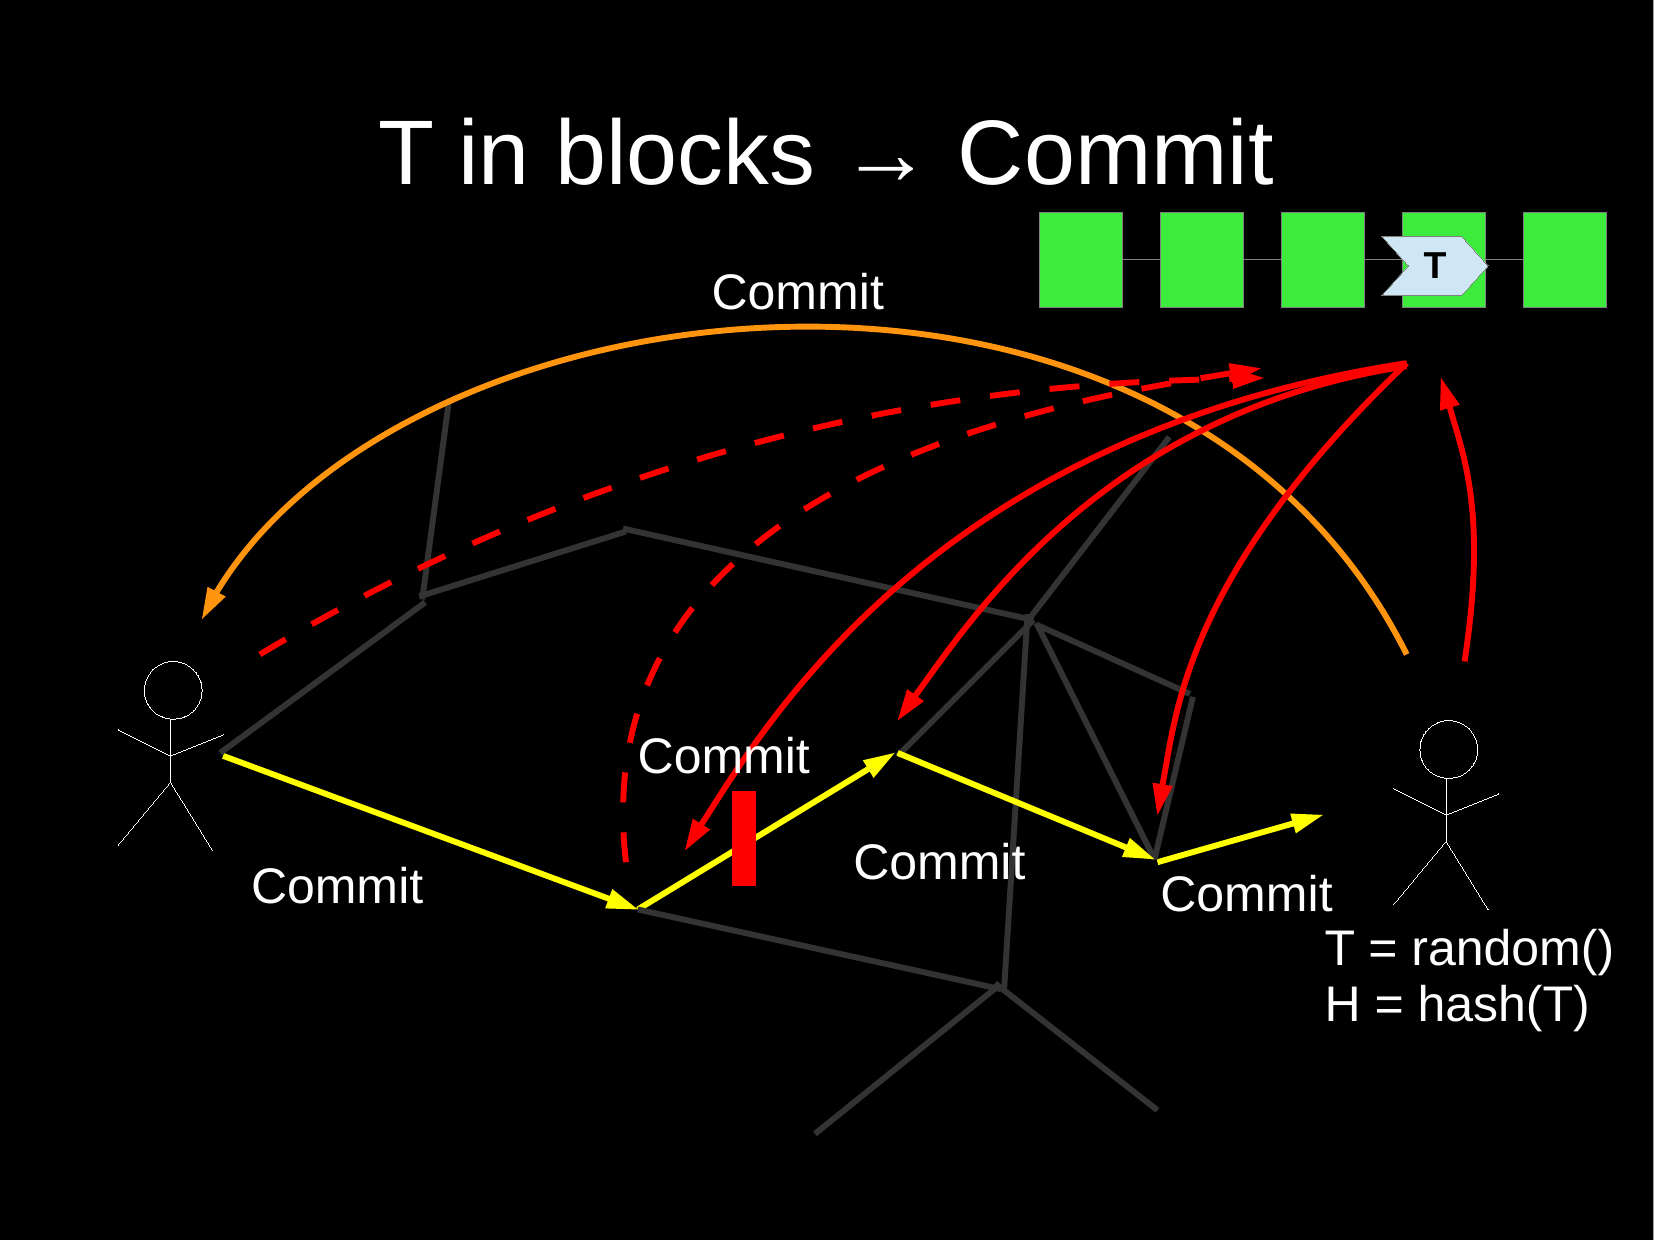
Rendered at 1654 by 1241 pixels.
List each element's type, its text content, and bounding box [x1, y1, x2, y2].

text_box T [1381, 236, 1489, 296]
text_box Commit [1145, 859, 1418, 930]
text_box Commit [623, 720, 895, 792]
text_box [1402, 212, 1486, 262]
text_box [1160, 212, 1244, 308]
text_box Commit [838, 826, 1111, 898]
text_box [1281, 212, 1365, 308]
text_box [1039, 212, 1123, 308]
title T in blocks → Commit [82, 49, 1571, 257]
text_box Commit [696, 256, 969, 328]
text_box T = random() H = hash(T) [1309, 913, 1630, 1040]
text_box [1402, 270, 1486, 308]
text_box [1402, 260, 1407, 271]
text_box Commit [236, 850, 508, 922]
text_box [1523, 212, 1607, 308]
